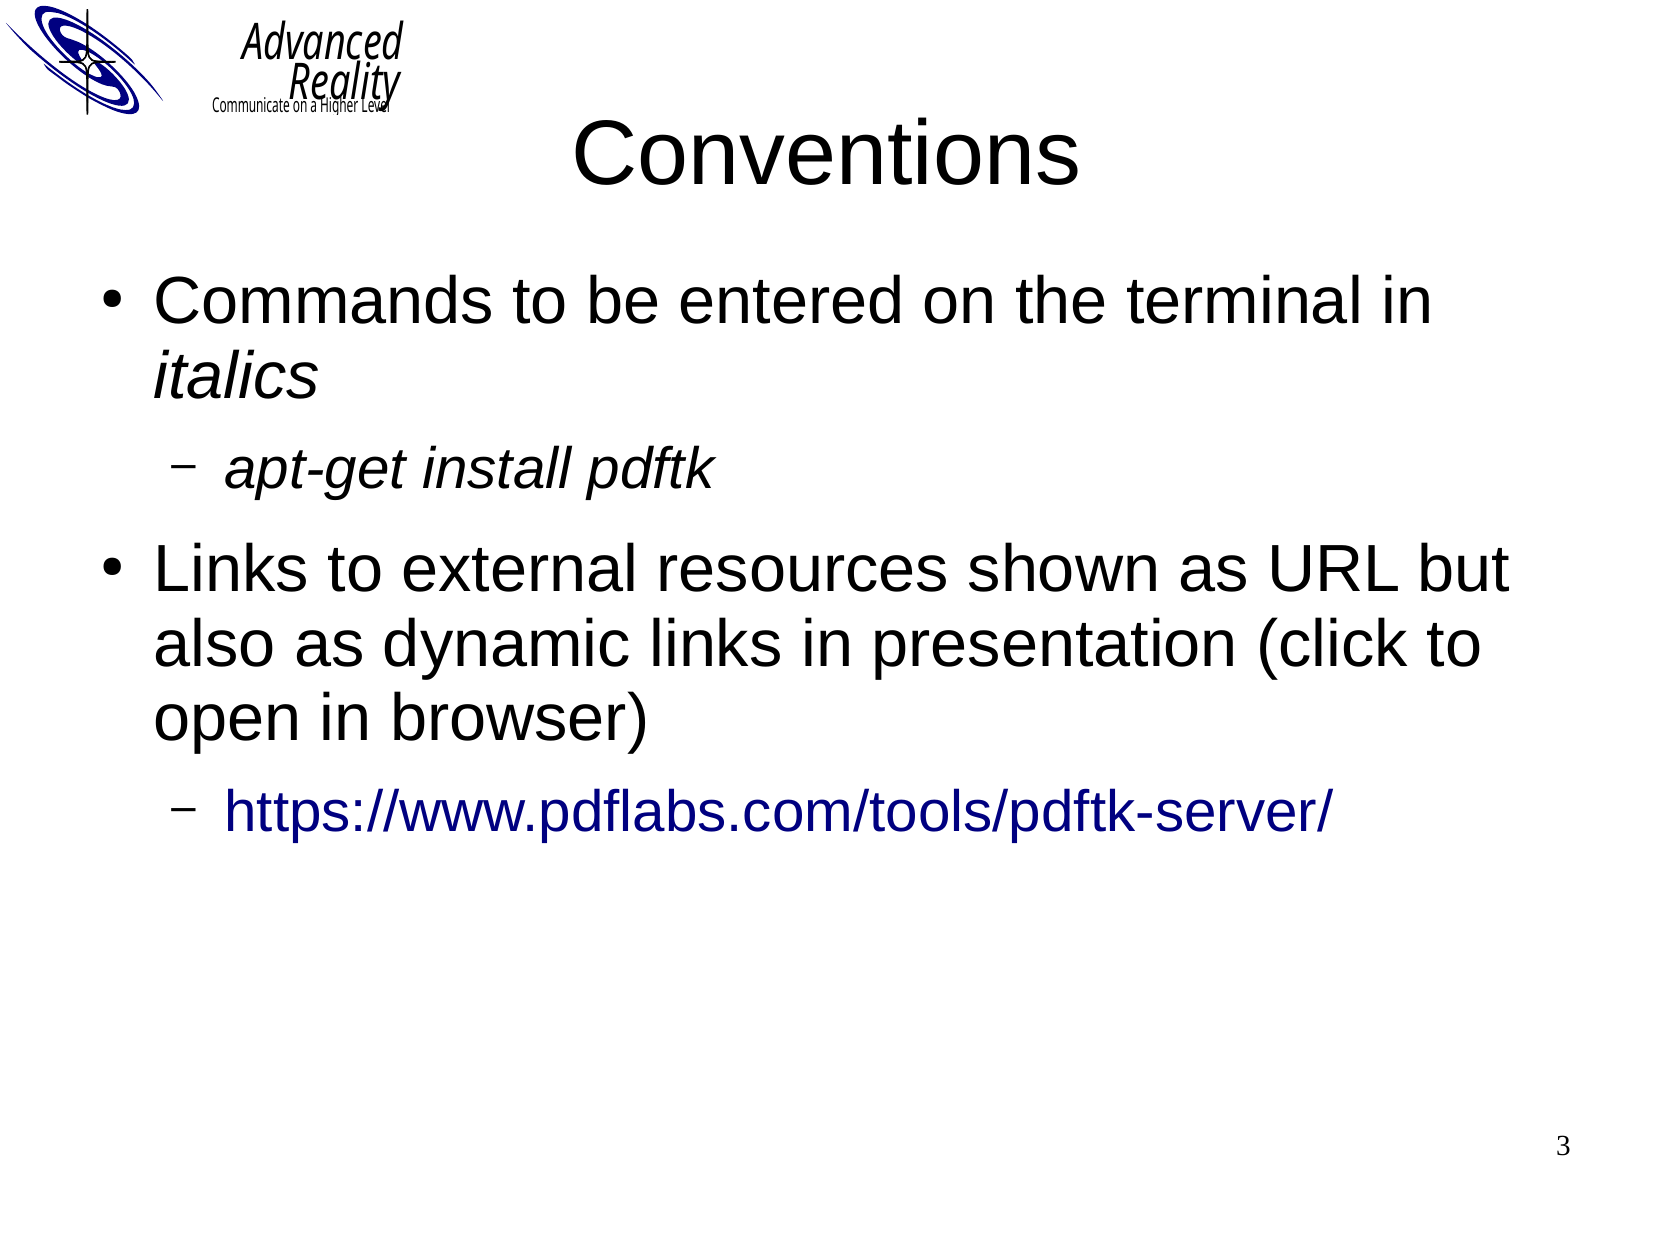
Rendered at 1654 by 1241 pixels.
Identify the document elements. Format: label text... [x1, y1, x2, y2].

list Commands to be entered on the terminal in italics apt-get install pdftk Links to external resources shown as URL but also as dynamic links in presentation (click to open in browser) https://www.pdflabs.com/tools/pdftk-server/ [82, 263, 1571, 1123]
title Conventions [82, 49, 1571, 257]
